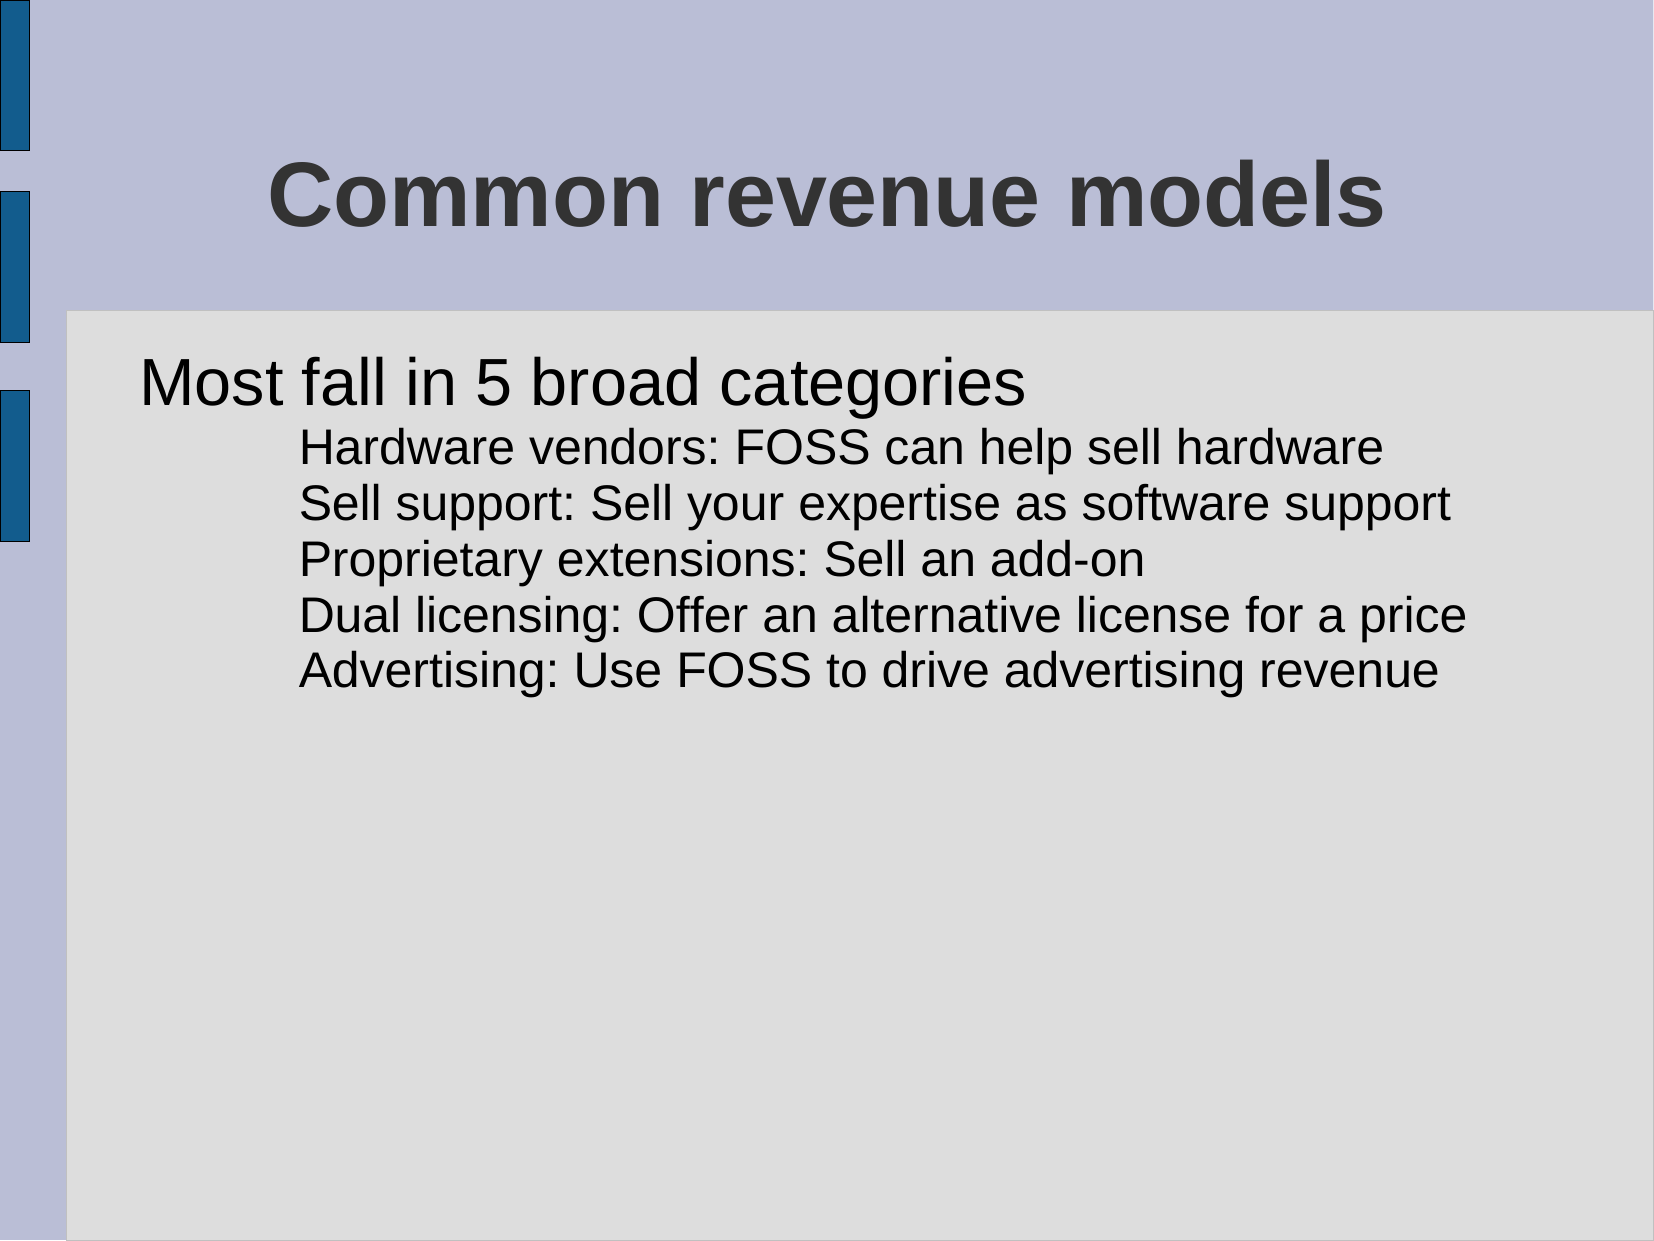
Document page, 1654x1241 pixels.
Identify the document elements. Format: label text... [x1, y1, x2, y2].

title Common revenue models [121, 98, 1534, 291]
list Most fall in 5 broad categories Hardware vendors: FOSS can help sell hardware Sell support: Sell your expertise as software support Proprietary extensions: Sell an add-on Dual licensing: Offer an alternative license for a price Advertising: Use FOSS to drive advertising revenue [121, 344, 1534, 1112]
